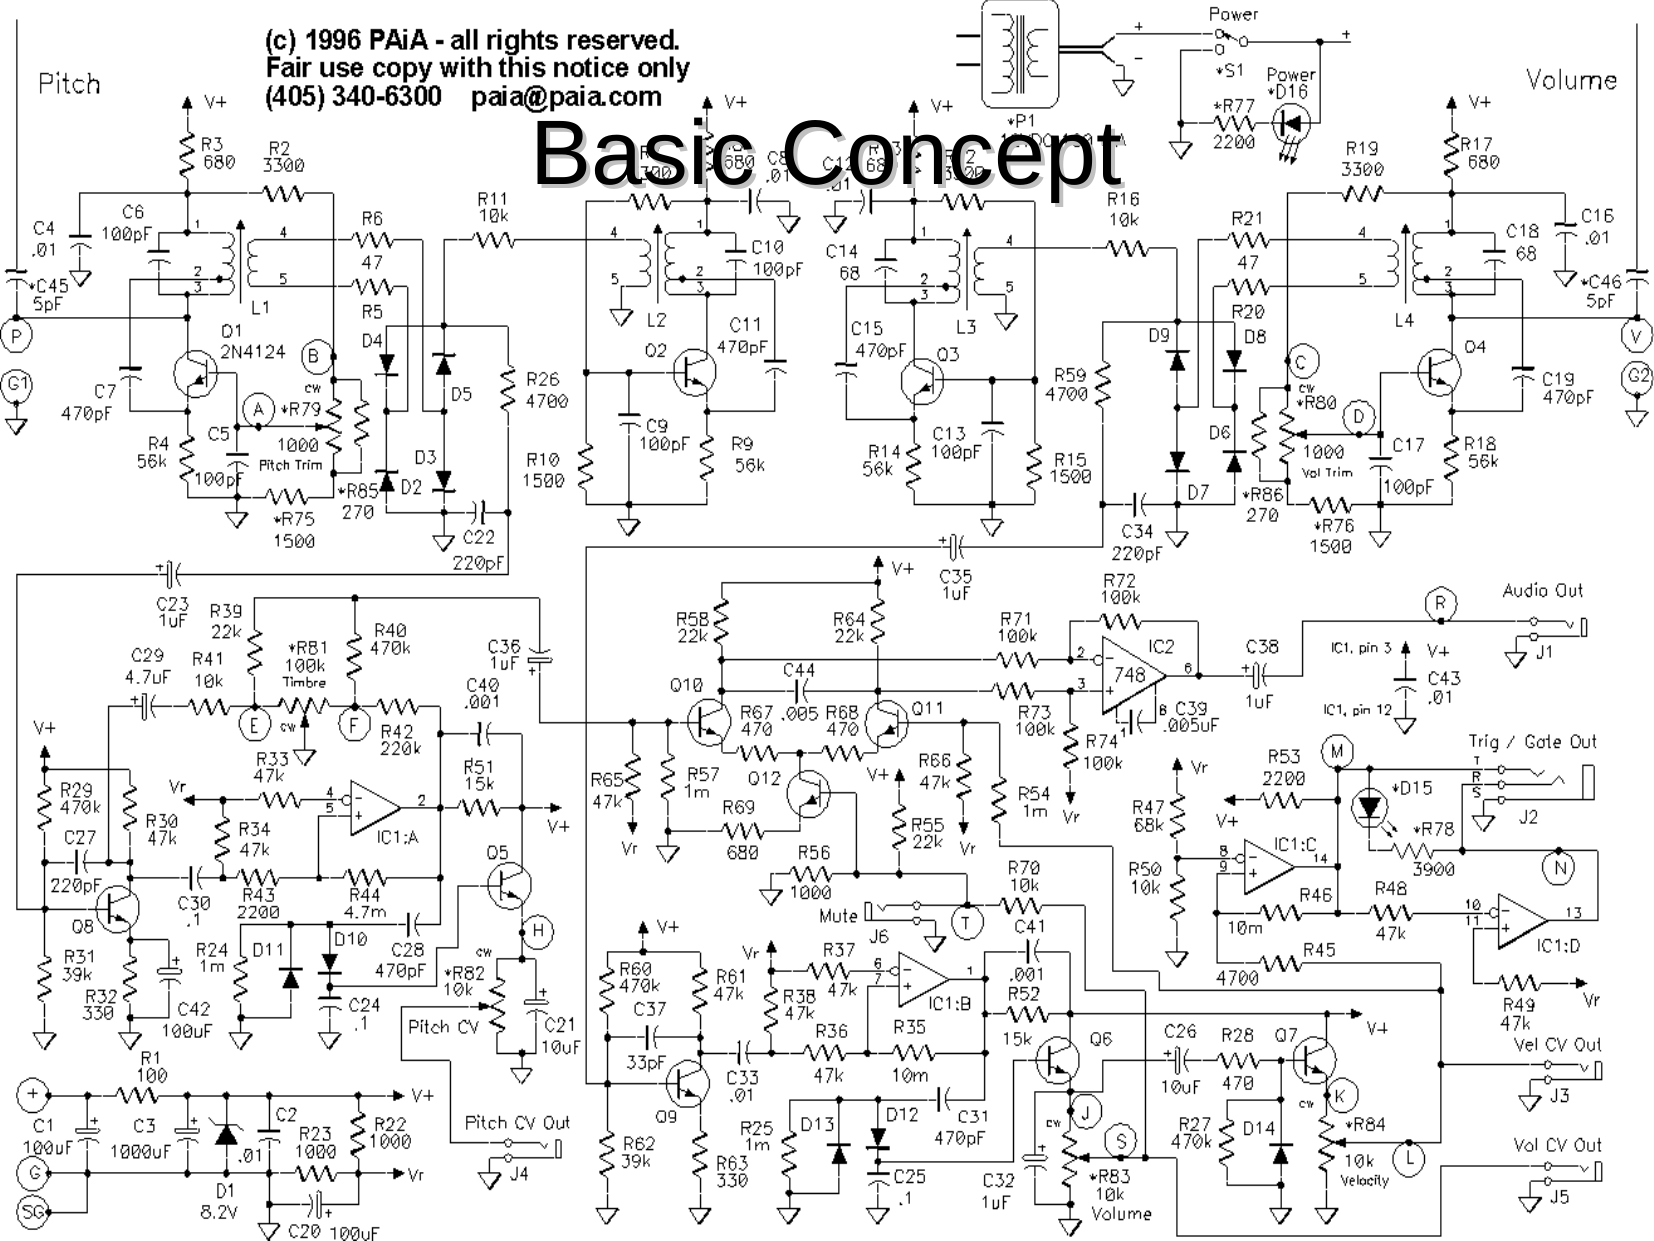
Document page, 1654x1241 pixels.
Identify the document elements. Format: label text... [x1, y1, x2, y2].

title Basic Concept [82, 49, 1571, 257]
picture [0, 0, 1654, 1241]
